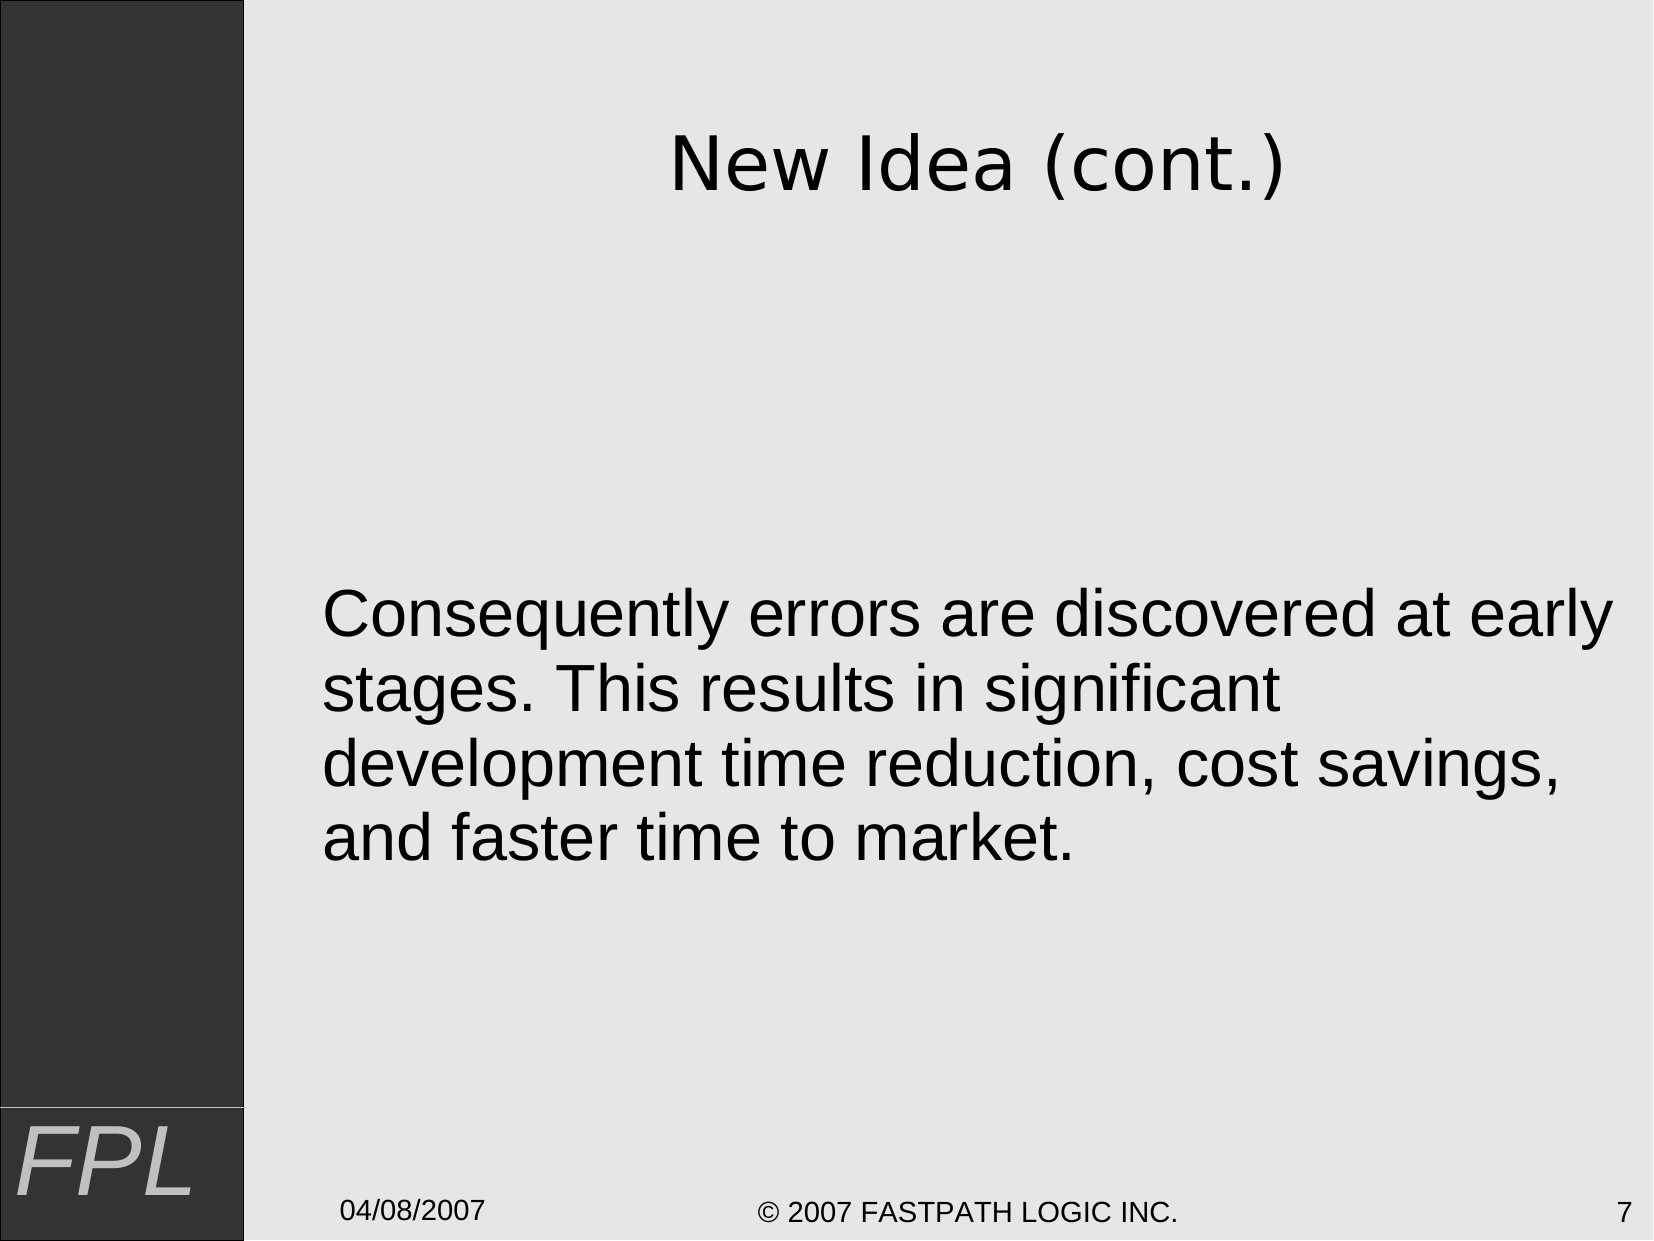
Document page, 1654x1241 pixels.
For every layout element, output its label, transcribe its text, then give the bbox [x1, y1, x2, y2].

subtitle Consequently errors are discovered at early stages. This results in significant development time reduction, cost savings, and faster time to market. [322, 272, 1635, 1179]
title New Idea (cont.) [427, 57, 1530, 272]
